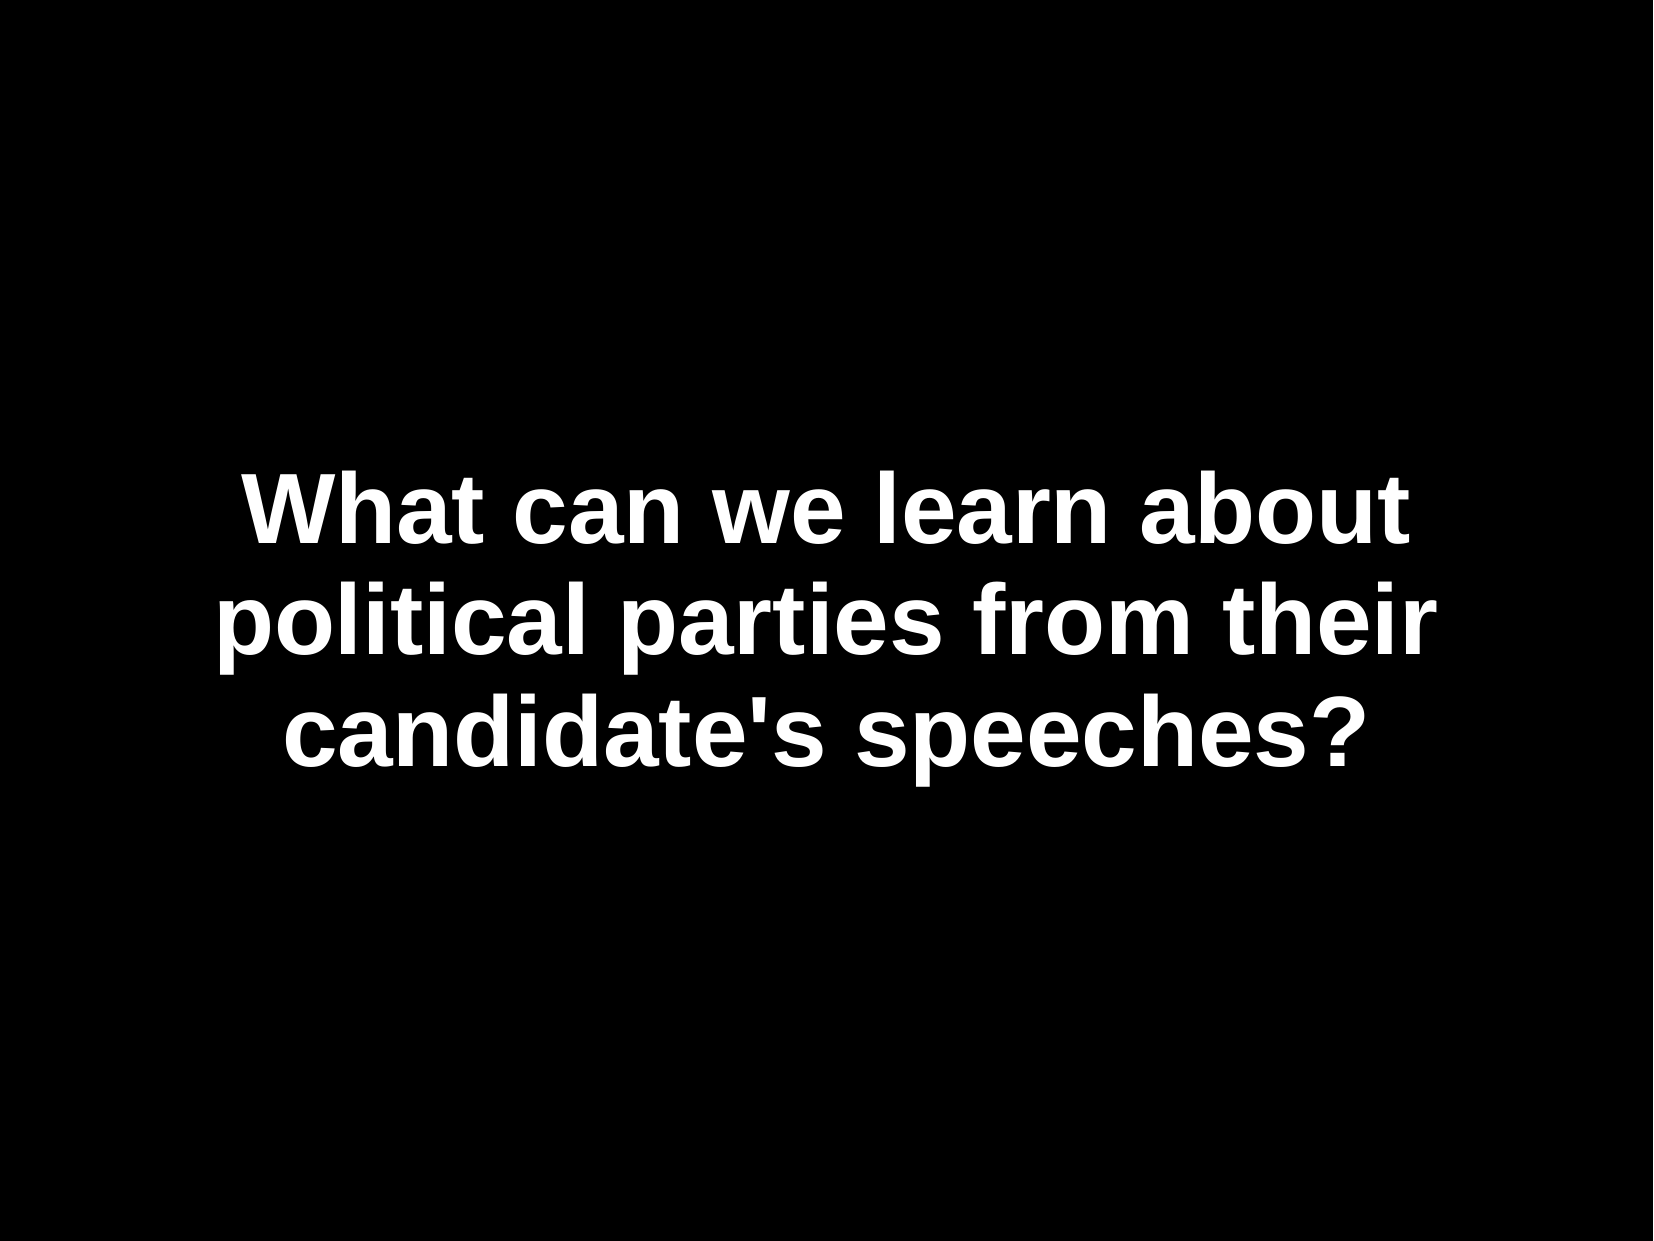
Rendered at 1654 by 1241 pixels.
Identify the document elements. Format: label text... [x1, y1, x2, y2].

title What can we learn about political parties from their candidate's speeches? [82, 452, 1571, 789]
